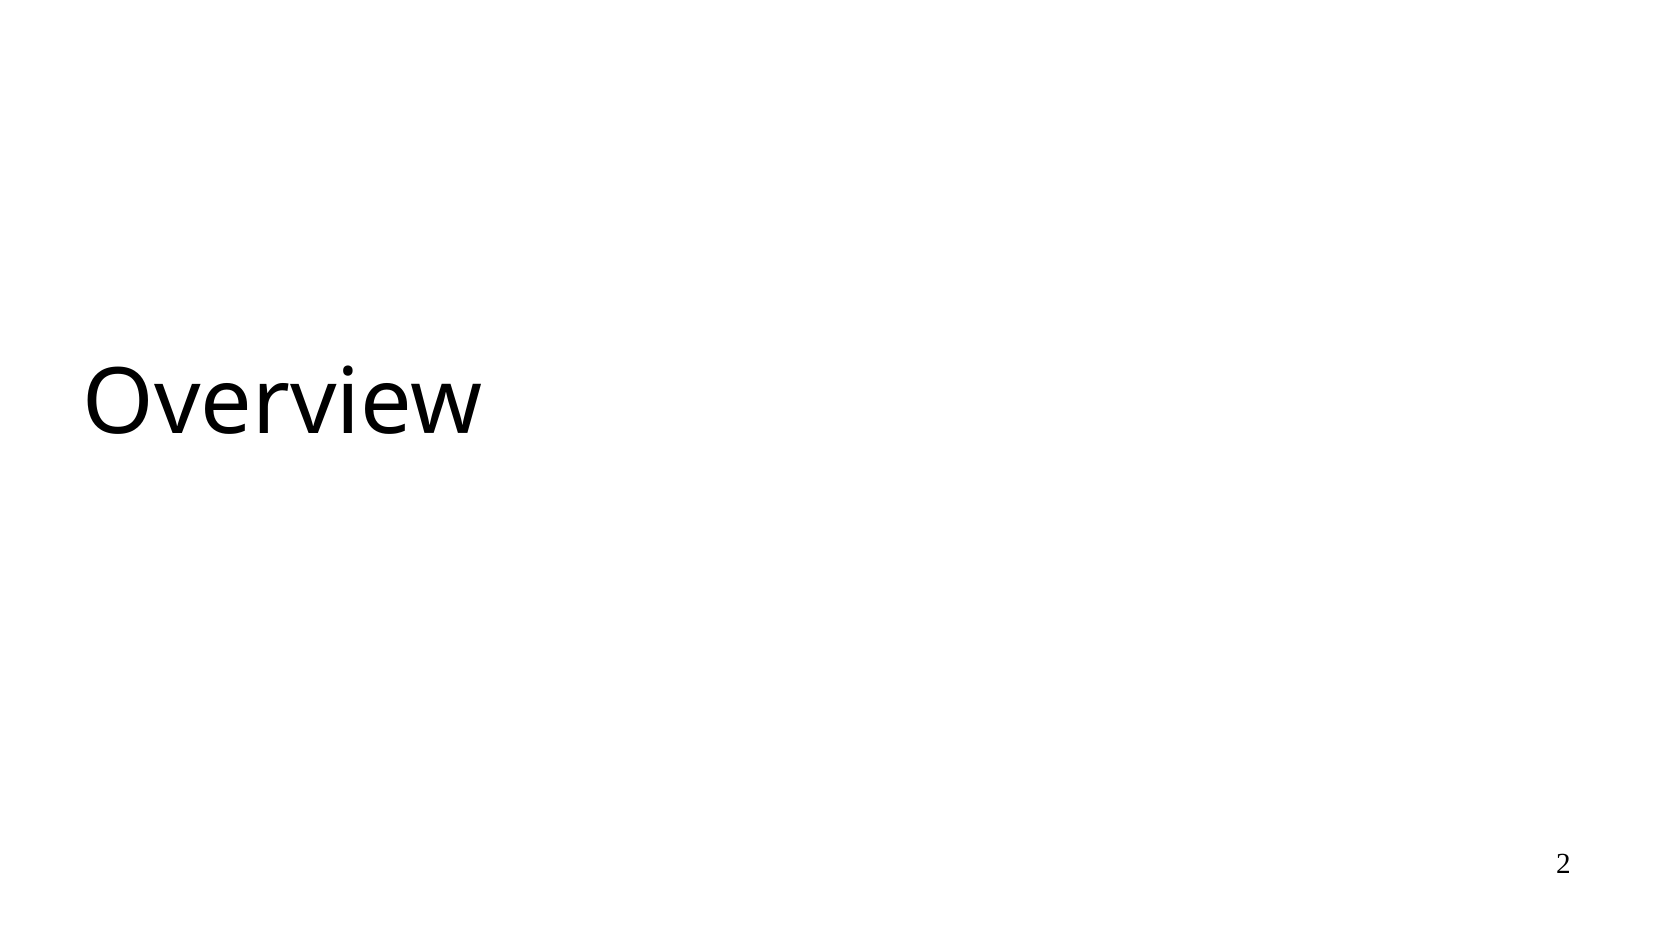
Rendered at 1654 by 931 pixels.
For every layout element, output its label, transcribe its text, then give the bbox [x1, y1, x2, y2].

title Overview [82, 320, 1571, 476]
